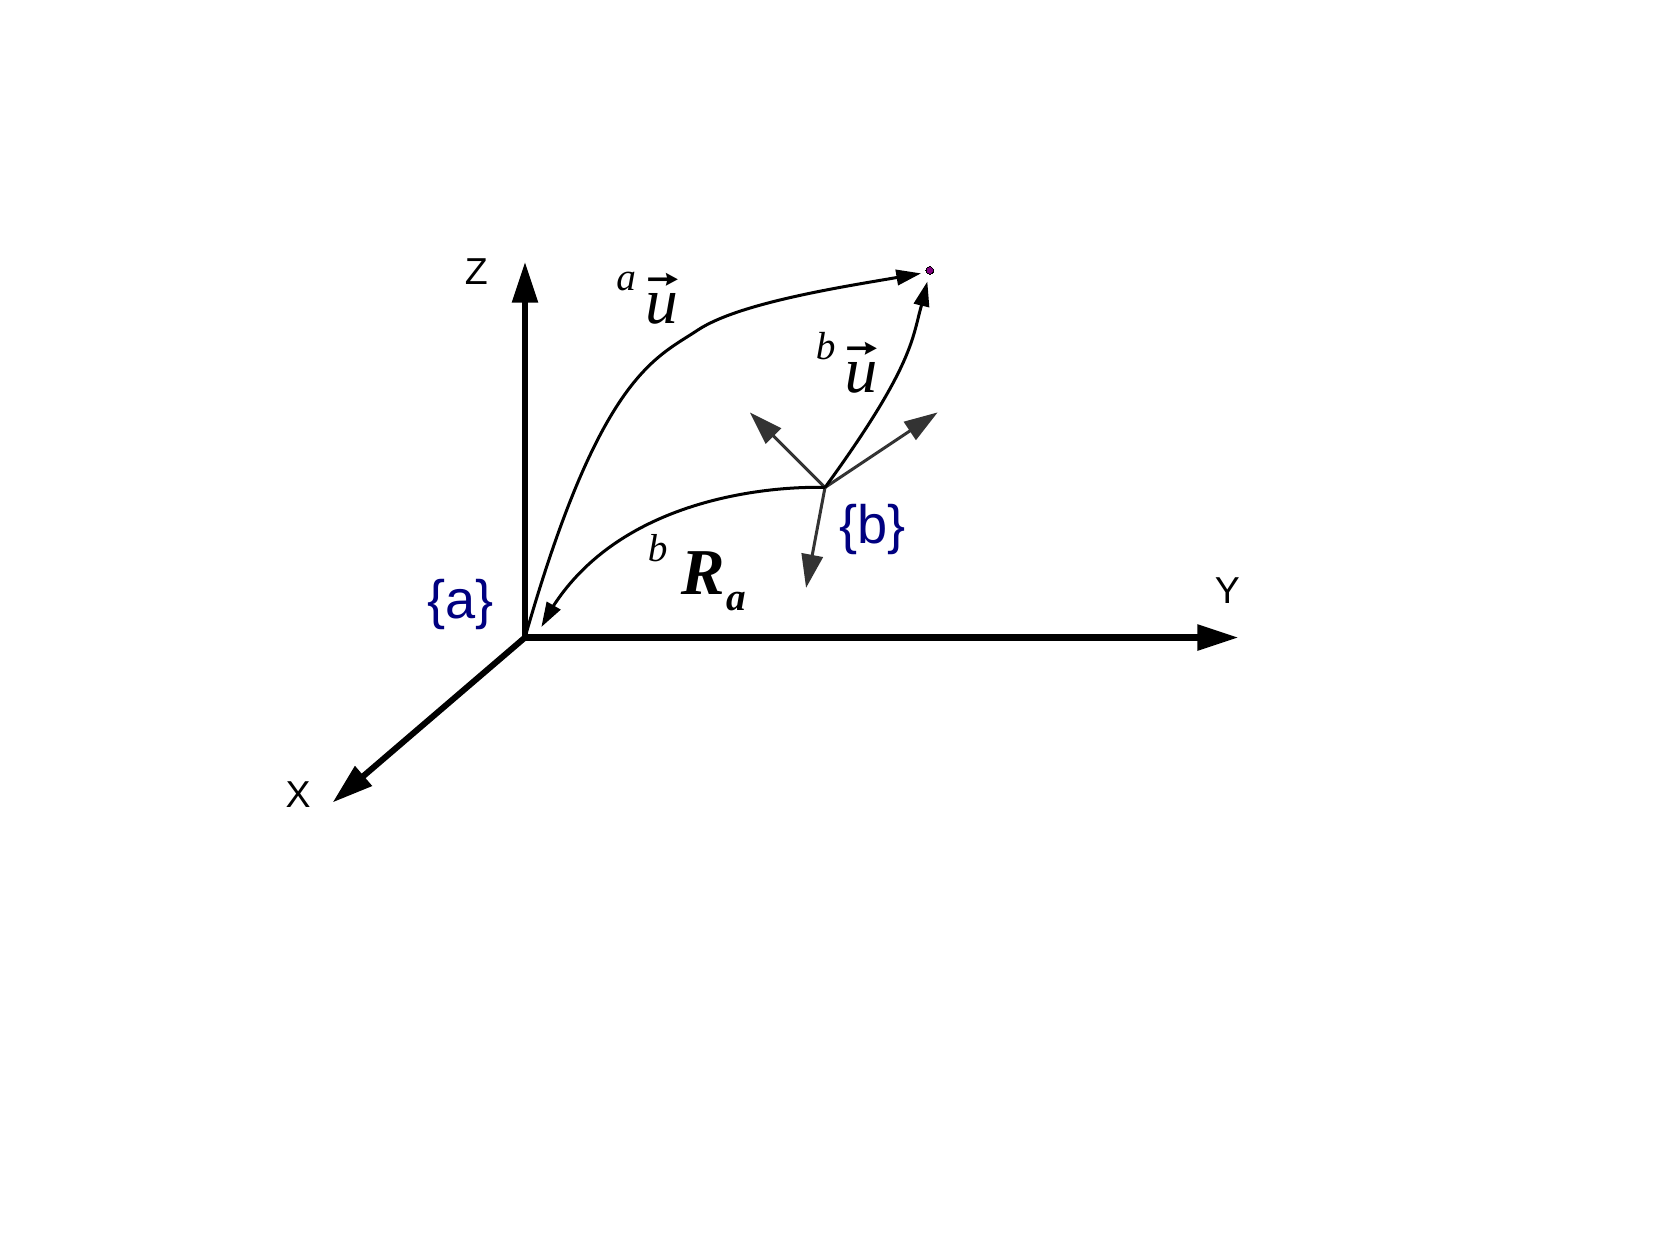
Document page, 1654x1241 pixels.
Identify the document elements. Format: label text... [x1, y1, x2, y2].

text_box {b} [825, 487, 921, 563]
text_box {a} [412, 562, 509, 638]
chart [600, 253, 698, 338]
text_box Y [1200, 562, 1255, 620]
chart [799, 322, 895, 407]
chart [631, 525, 764, 618]
text_box [925, 266, 934, 275]
text_box X [270, 765, 326, 823]
text_box Z [450, 243, 503, 301]
